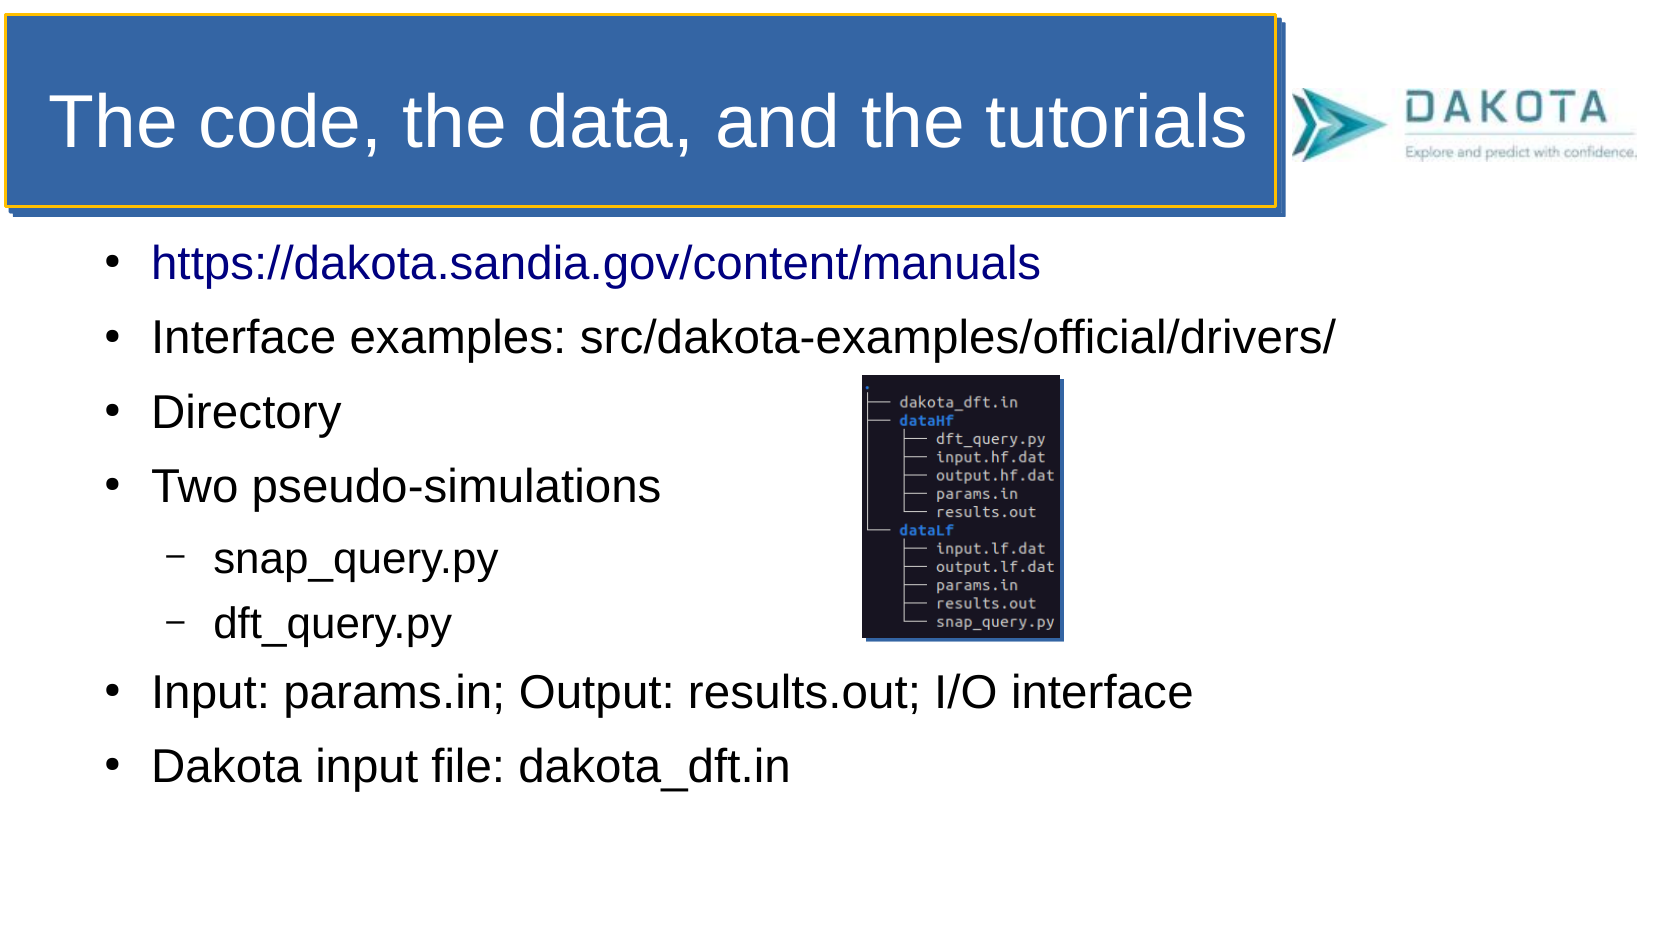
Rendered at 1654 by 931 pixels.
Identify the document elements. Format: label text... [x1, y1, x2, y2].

list https://dakota.sandia.gov/content/manuals Interface examples: src/dakota-examples/official/drivers/ Directory Two pseudo-simulations snap_query.py dft_query.py Input: params.in; Output: results.out; I/O interface Dakota input file: dakota_dft.in [88, 236, 1565, 798]
title The code, the data, and the tutorials [49, 37, 1317, 206]
picture [862, 375, 1060, 638]
picture [1317, 88, 1637, 162]
